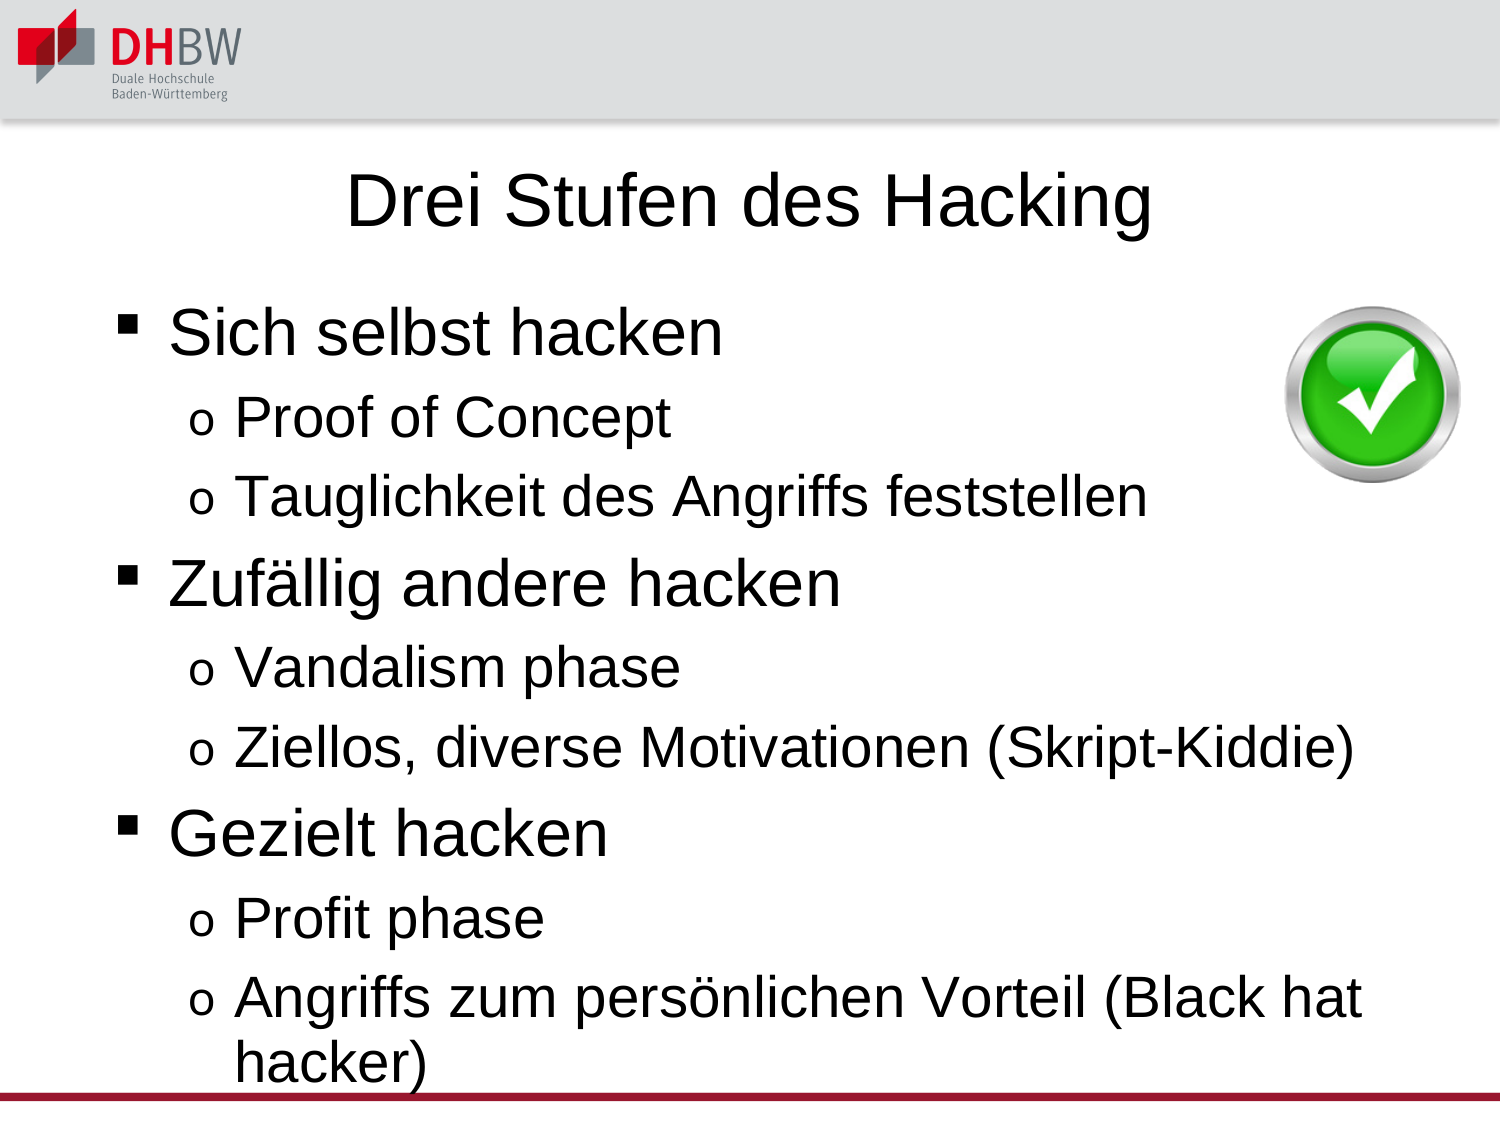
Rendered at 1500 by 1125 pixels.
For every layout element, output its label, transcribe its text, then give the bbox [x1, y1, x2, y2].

list Sich selbst hacken Proof of Concept Tauglichkeit des Angriffs feststellen Zufällig andere hacken Vandalism phase Ziellos, diverse Motivationen (Skript-Kiddie) Gezielt hacken Profit phase Angriffs zum persönlichen Vorteil (Black hat hacker) [112, 295, 1388, 1096]
picture [0, 266, 1500, 1121]
title Drei Stufen des Hacking [0, 134, 1500, 266]
picture [0, 0, 1500, 134]
